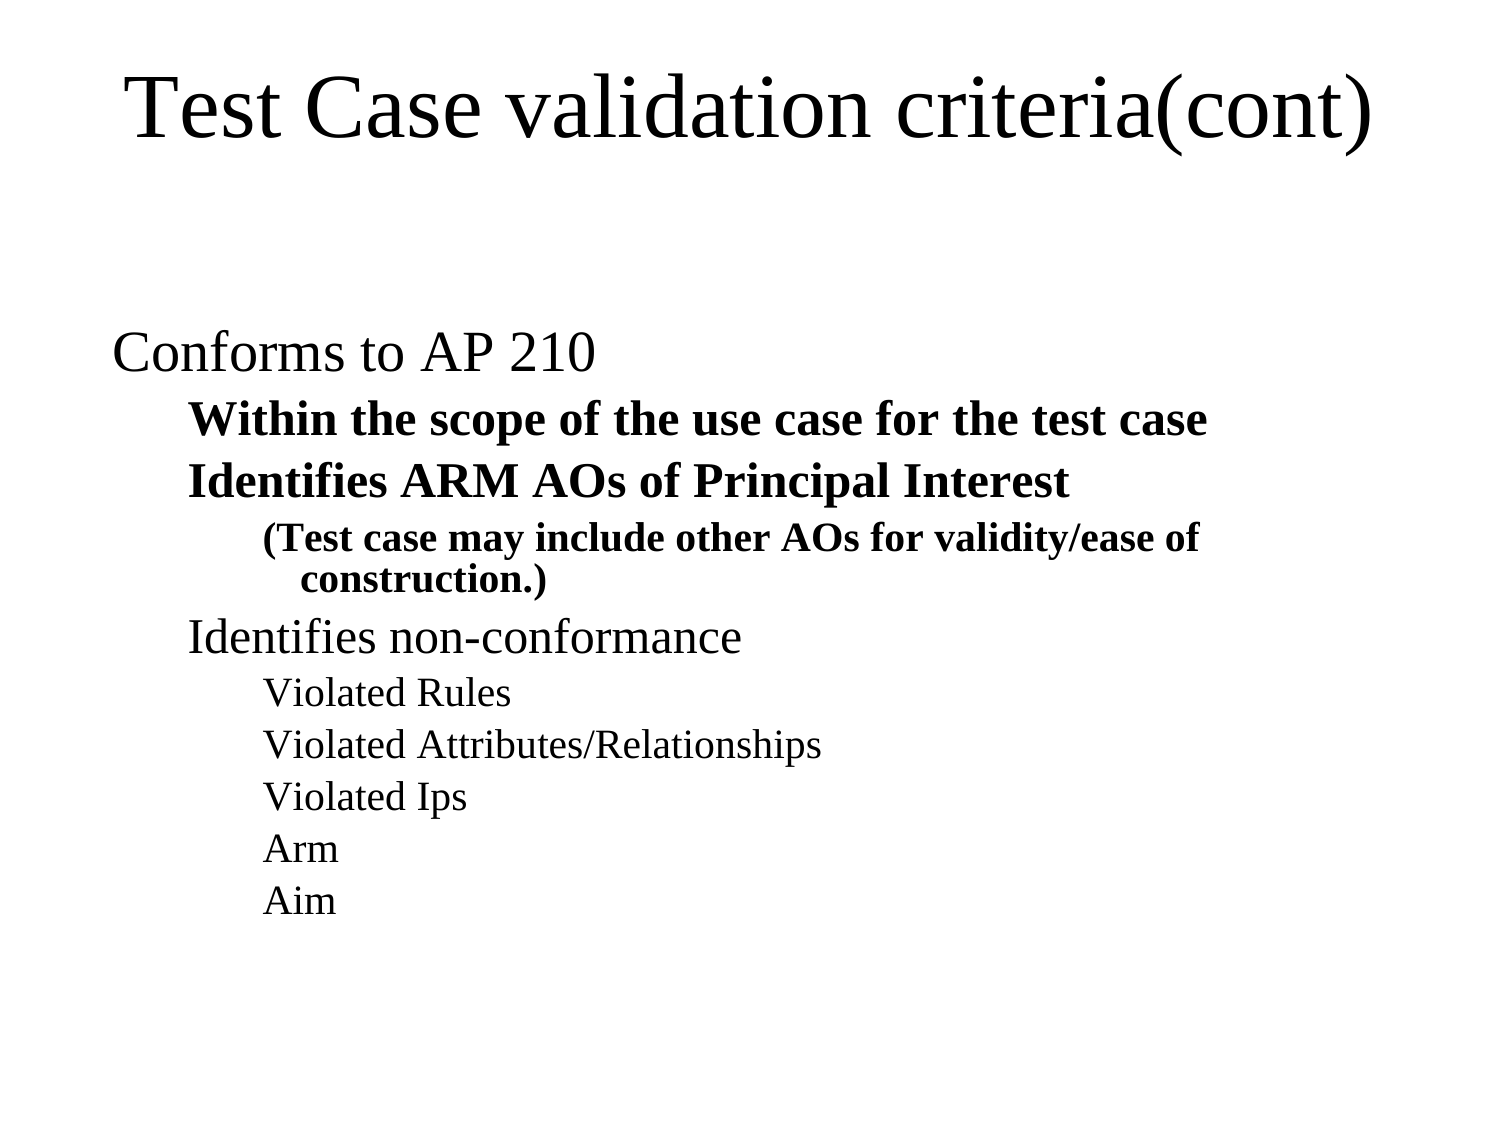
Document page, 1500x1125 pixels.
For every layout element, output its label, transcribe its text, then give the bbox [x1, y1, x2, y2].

title Test Case validation criteria(cont) [112, 19, 1388, 193]
list Conforms to AP 210 Within the scope of the use case for the test case Identifies ARM AOs of Principal Interest (Test case may include other AOs for validity/ease of construction.) Identifies non-conformance Violated Rules Violated Attributes/Relationships Violated Ips Arm Aim [112, 324, 1388, 986]
